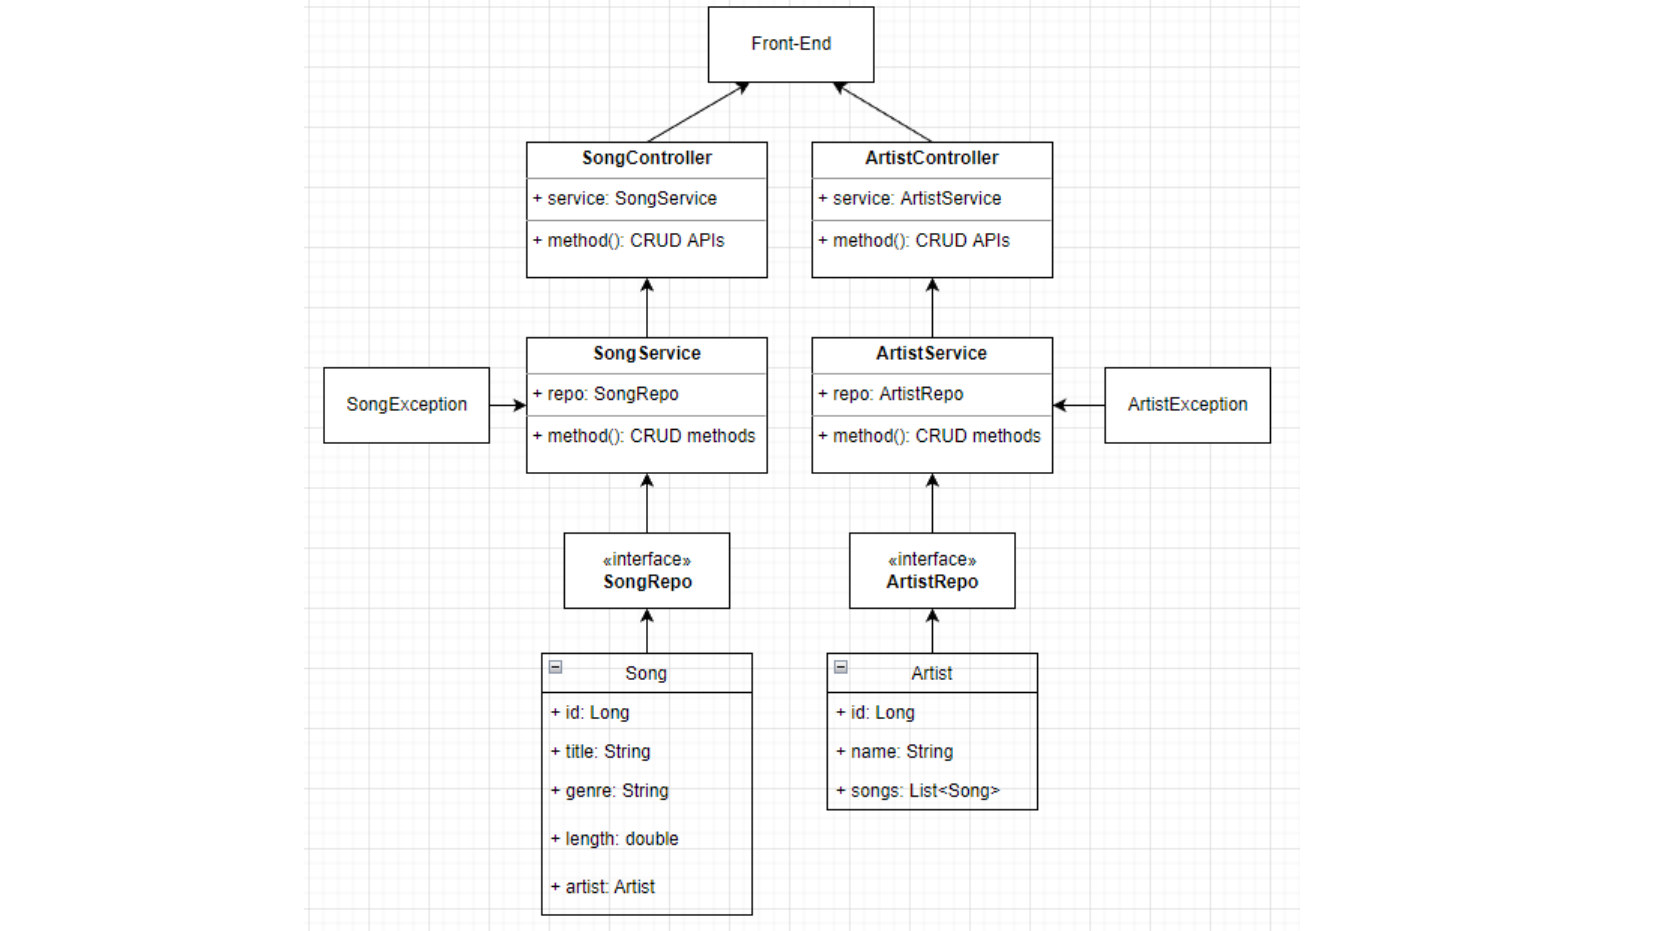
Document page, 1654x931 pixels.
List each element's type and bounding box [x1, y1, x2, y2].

picture [304, 0, 1300, 931]
